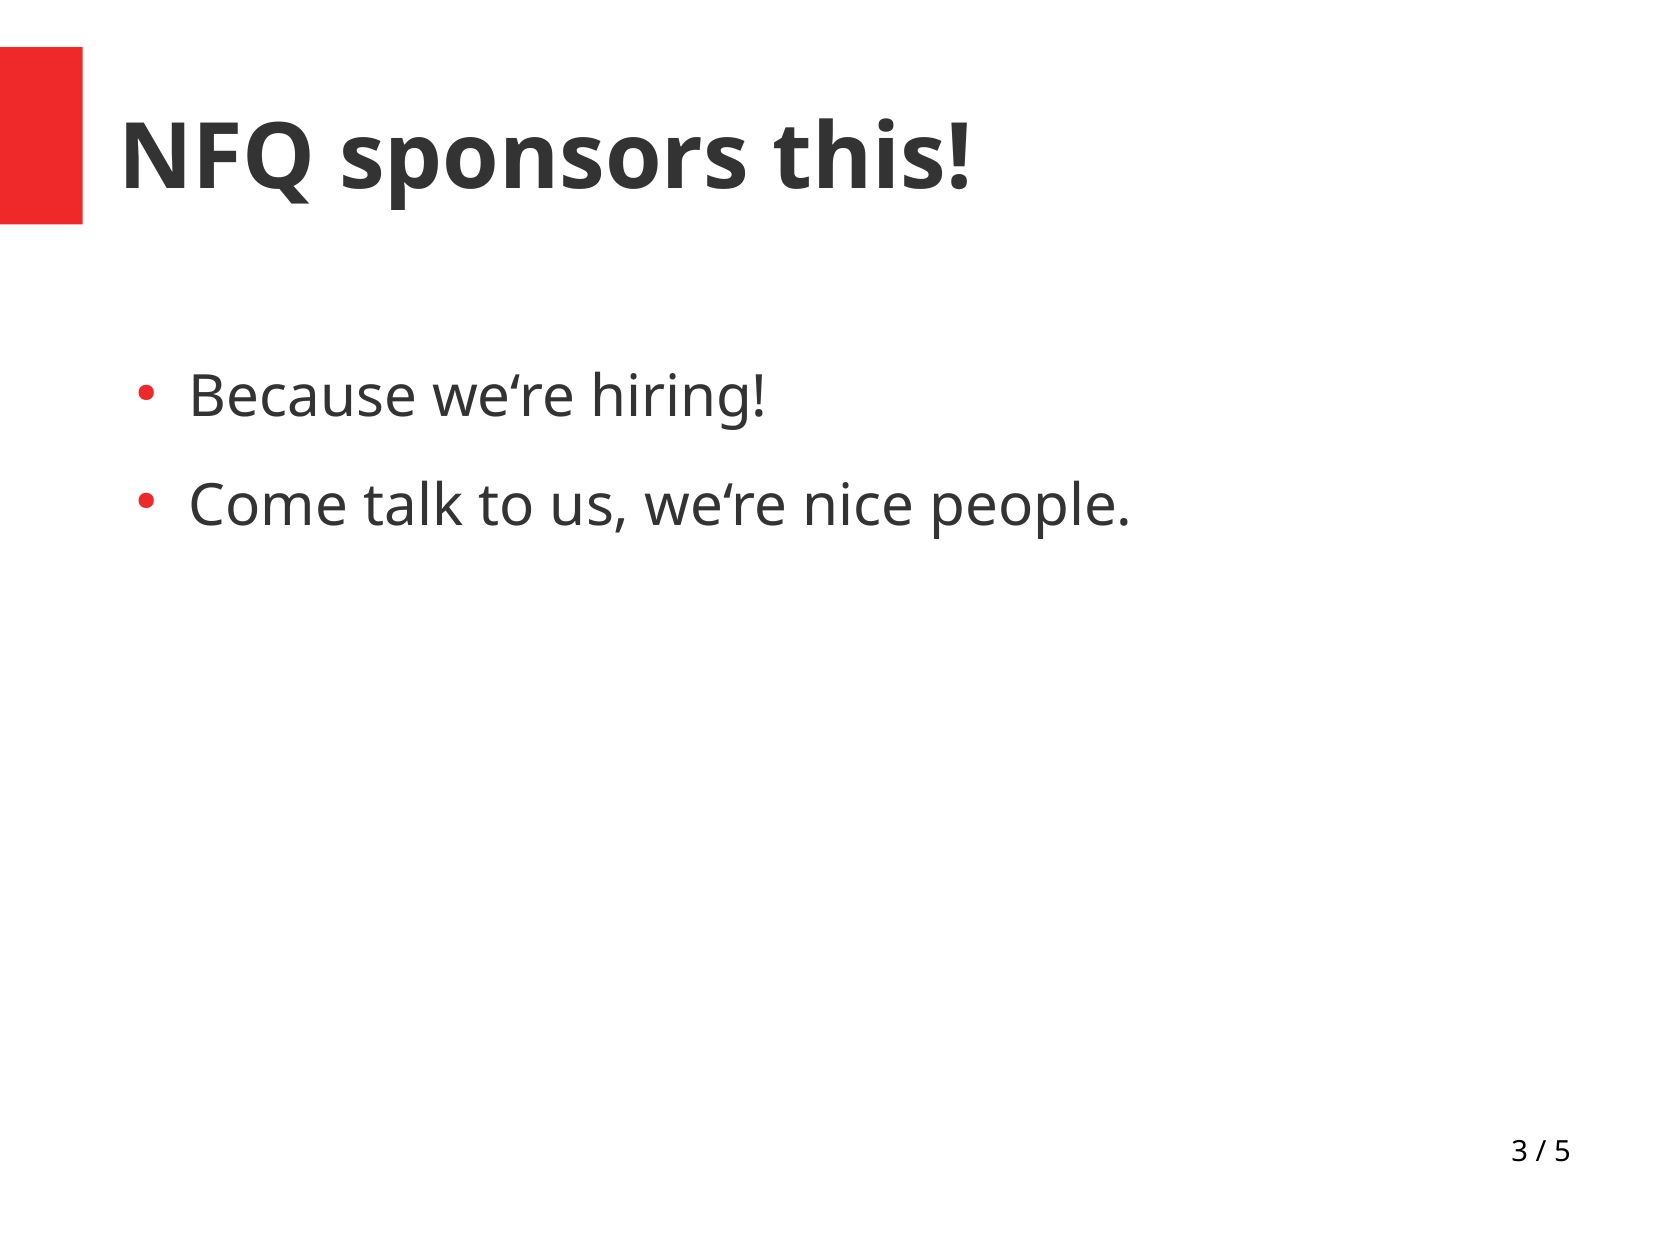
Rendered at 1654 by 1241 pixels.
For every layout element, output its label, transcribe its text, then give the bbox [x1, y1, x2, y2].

title NFQ sponsors this! [118, 49, 1571, 257]
list Because we‘re hiring! Come talk to us, we‘re nice people. [118, 354, 1536, 1074]
